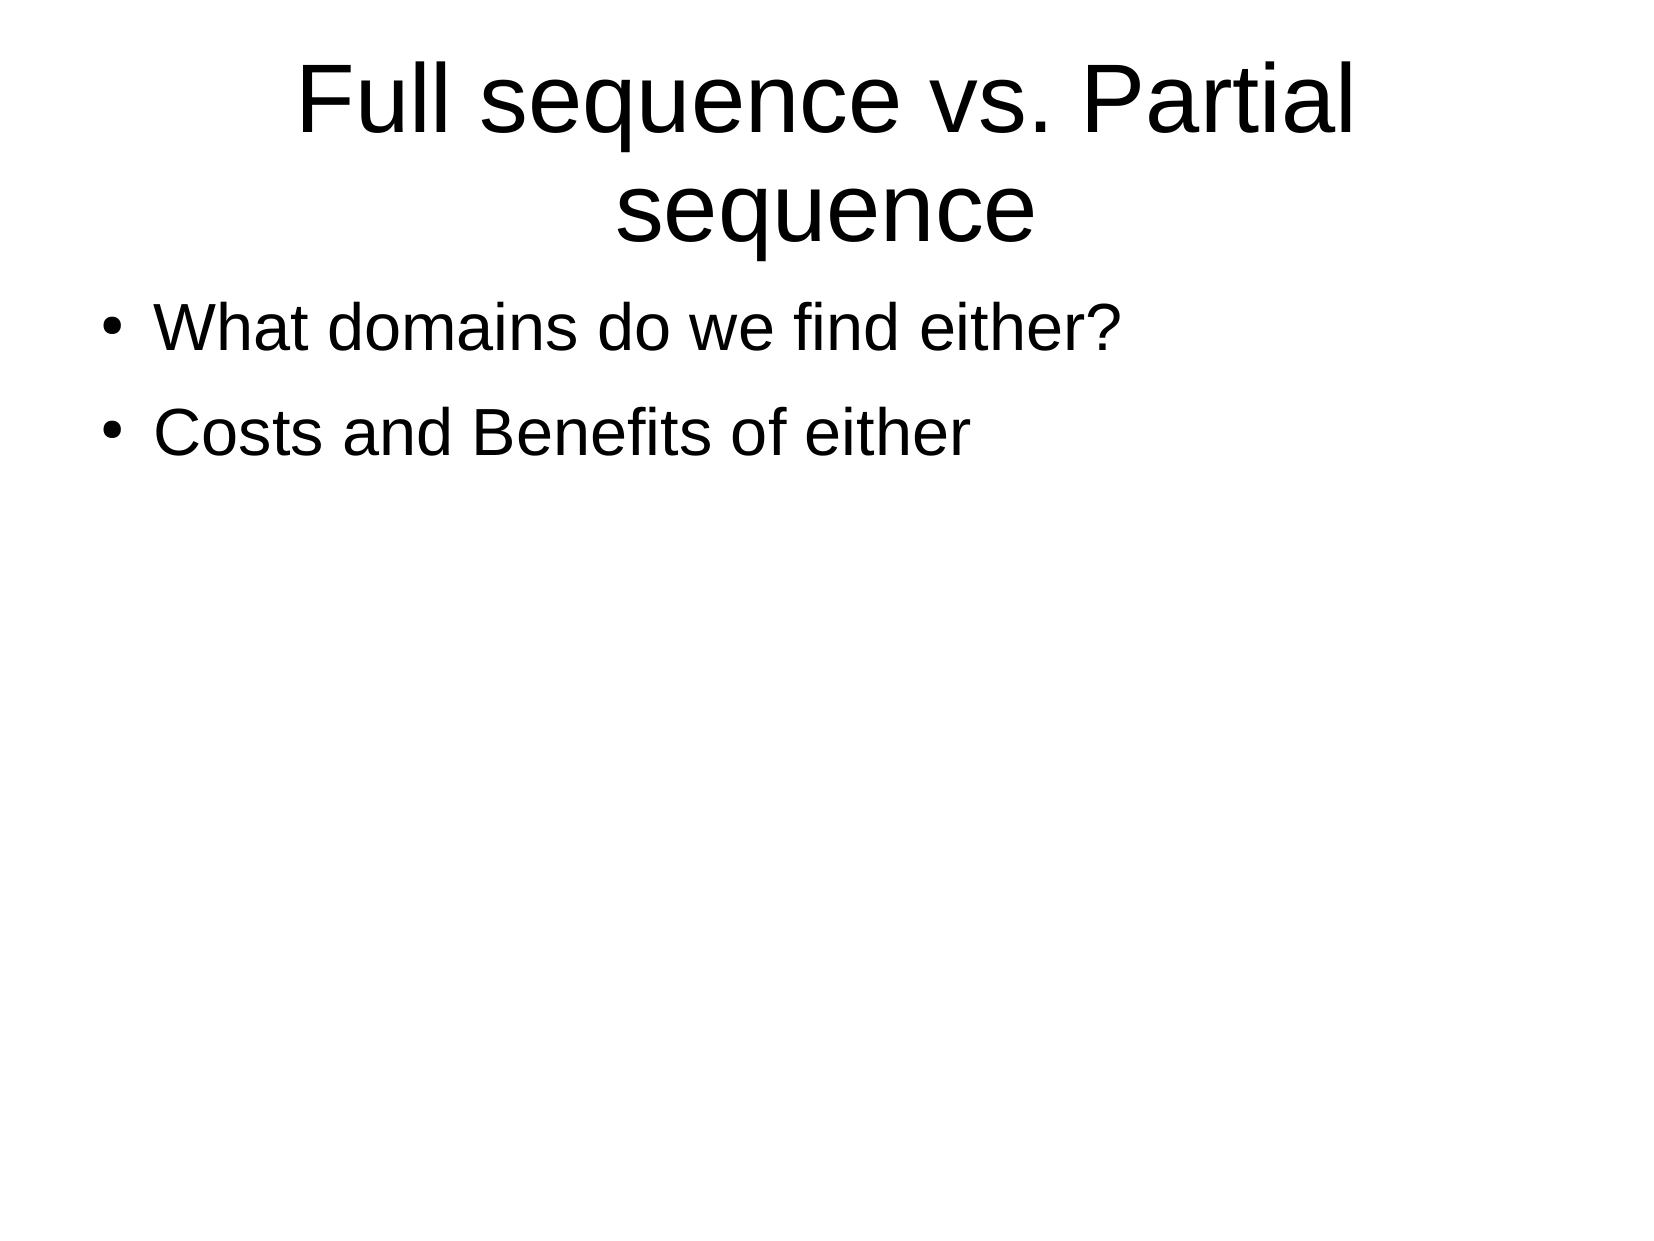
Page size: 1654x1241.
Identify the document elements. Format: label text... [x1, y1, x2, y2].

title Full sequence vs. Partial sequence [82, 43, 1571, 263]
list What domains do we find either? Costs and Benefits of either [82, 290, 1571, 1109]
